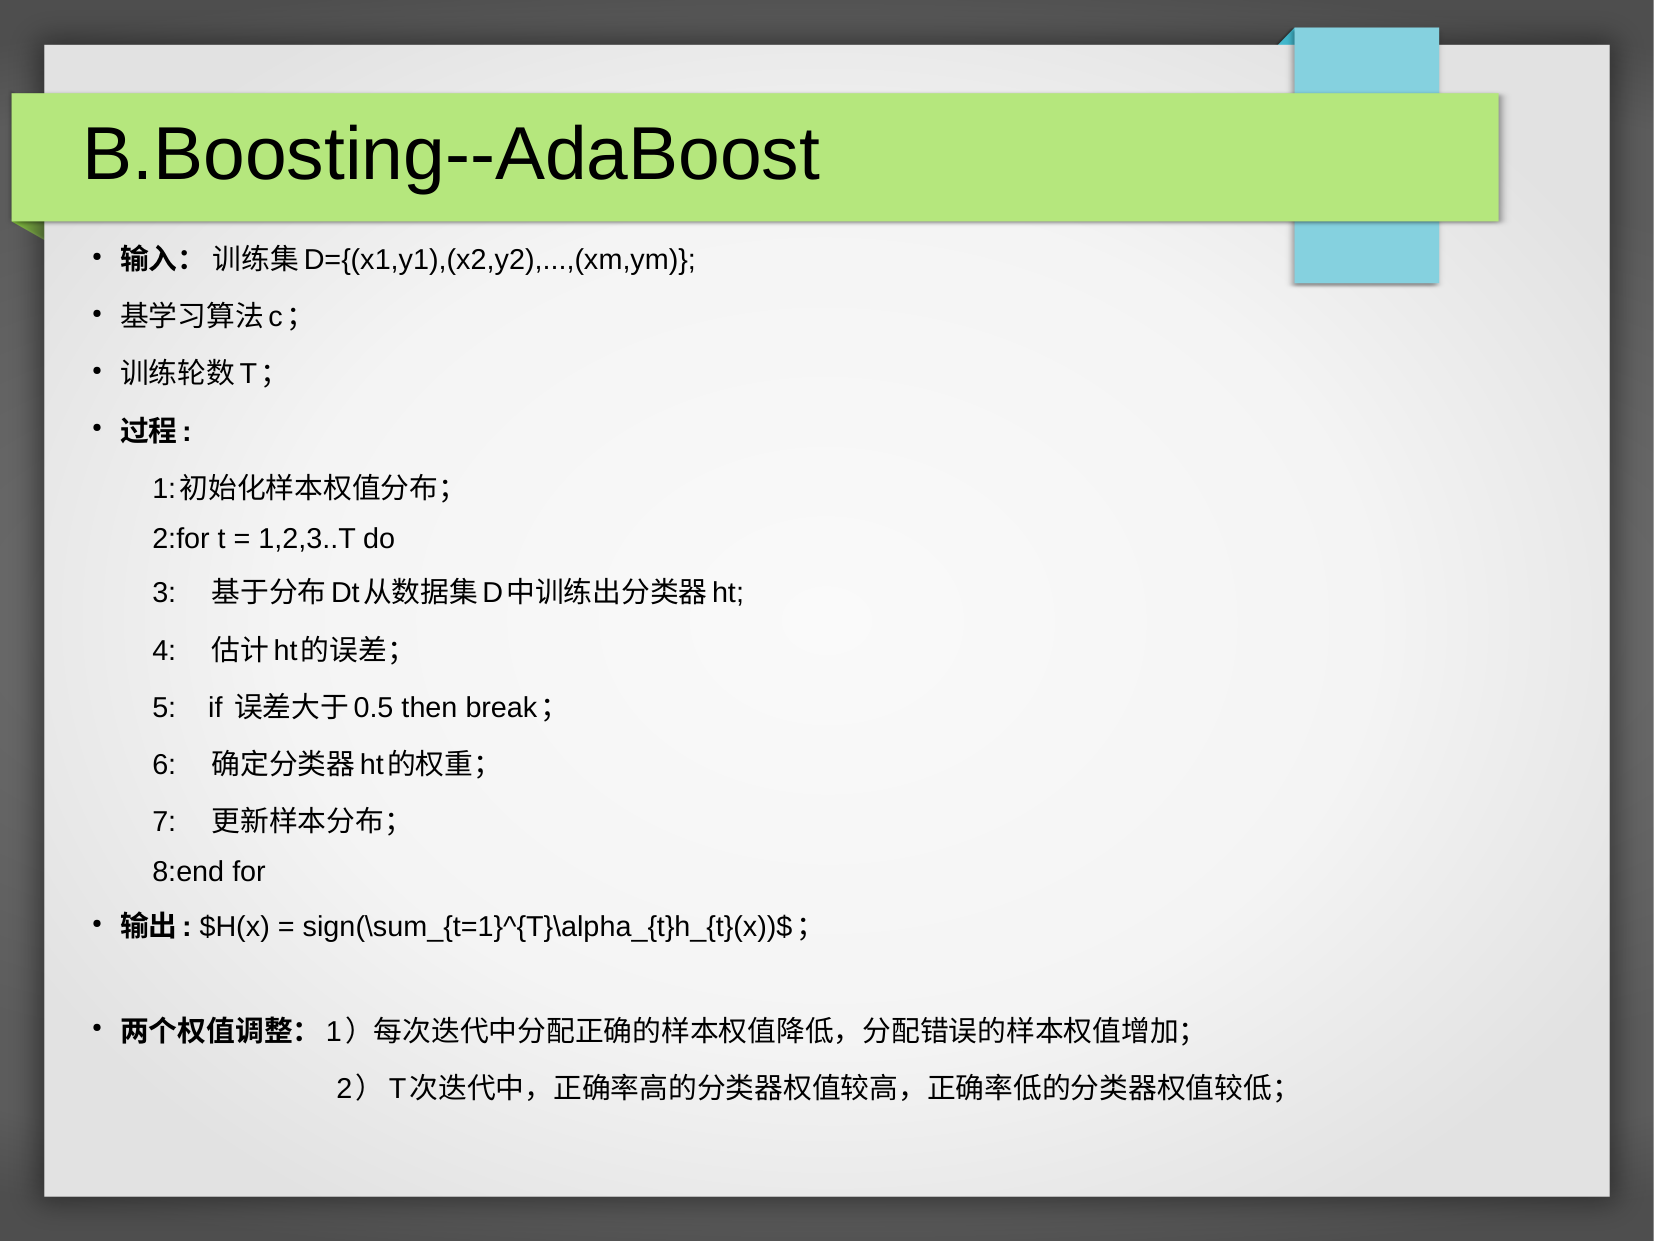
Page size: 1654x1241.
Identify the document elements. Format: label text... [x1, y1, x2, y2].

title B.Boosting--AdaBoost [82, 94, 1264, 213]
picture [0, 0, 1654, 1241]
list 输入： 训练集D={(x1,y1),(x2,y2),...,(xm,ym)}; 基学习算法c； 训练轮数T； 过程: 1:初始化样本权值分布； 2:for t = 1,2,3..T do 3: 基于分布Dt从数据集D中训练出分类器ht; 4: 估计ht的误差； 5: if 误差大于0.5 then break； 6: 确定分类器ht的权重； 7: 更新样本分布； 8:end for 输出: $H(x) = sign(\sum_{t=1}^{T}\alpha_{t}h_{t}(x))$； 两个权值调整：1）每次迭代中分配正确的样本权值降低，分配错误的样本权值增加； 2）T次迭代中，正确率高的分类器权值较高，正确率低的分类器权值较低； [82, 236, 1571, 1111]
